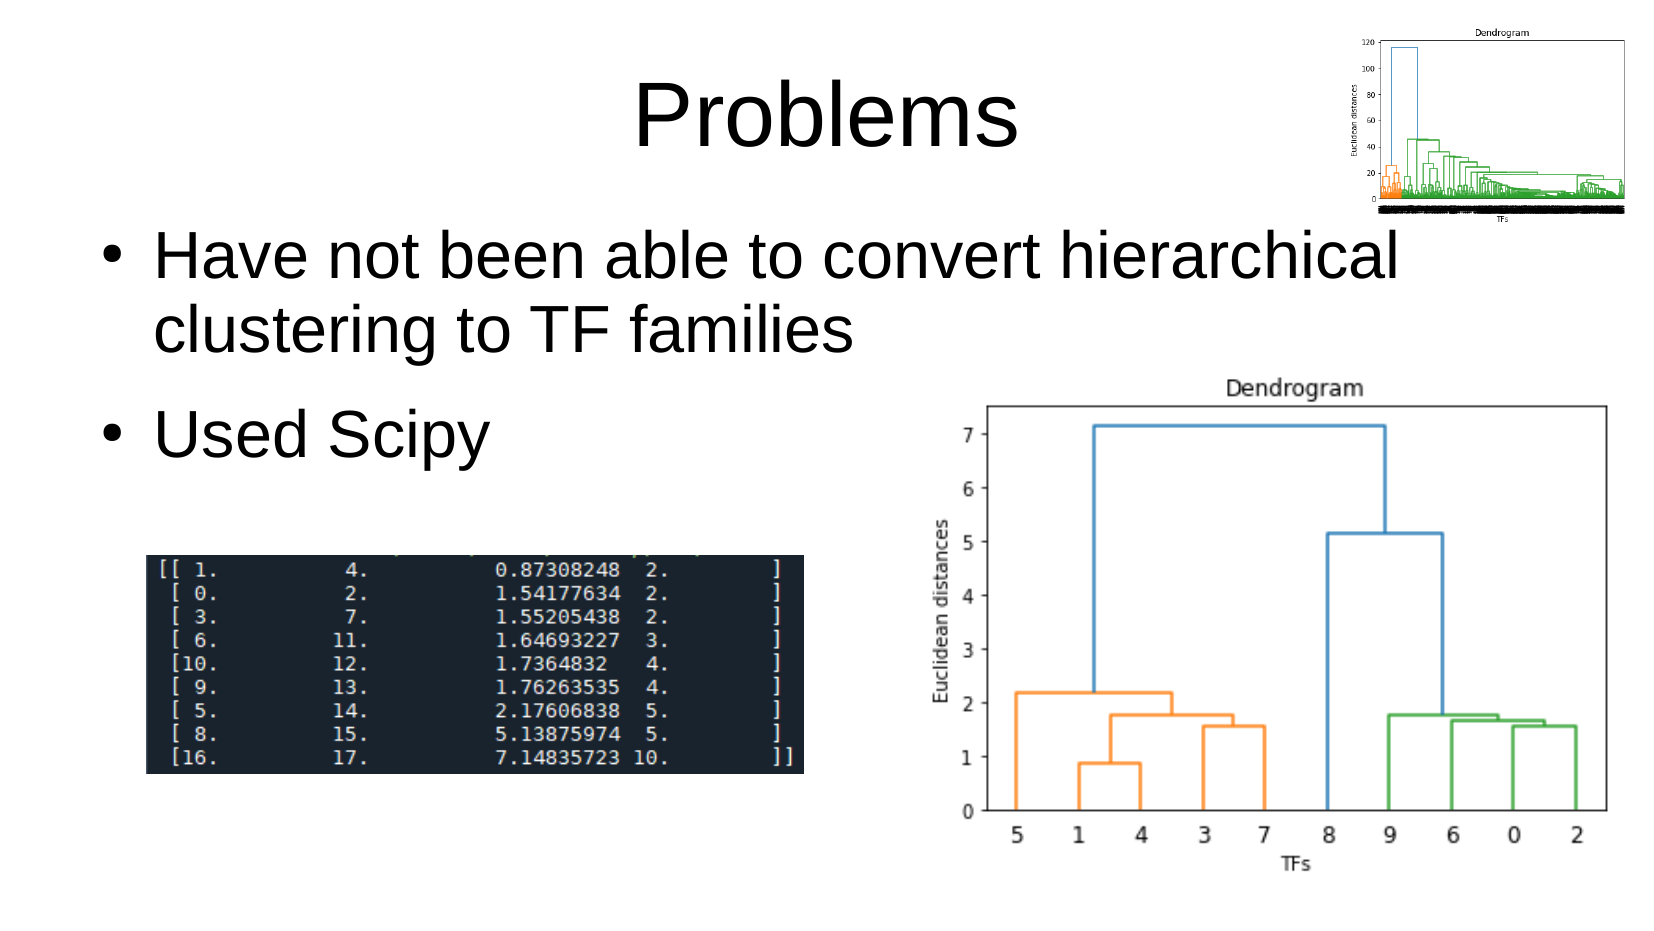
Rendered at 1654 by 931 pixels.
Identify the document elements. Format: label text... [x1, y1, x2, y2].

picture [922, 365, 1619, 886]
picture [1346, 23, 1630, 228]
title Problems [82, 37, 1346, 193]
picture [146, 555, 804, 774]
list Have not been able to convert hierarchical clustering to TF families Used Scipy [82, 217, 1571, 758]
